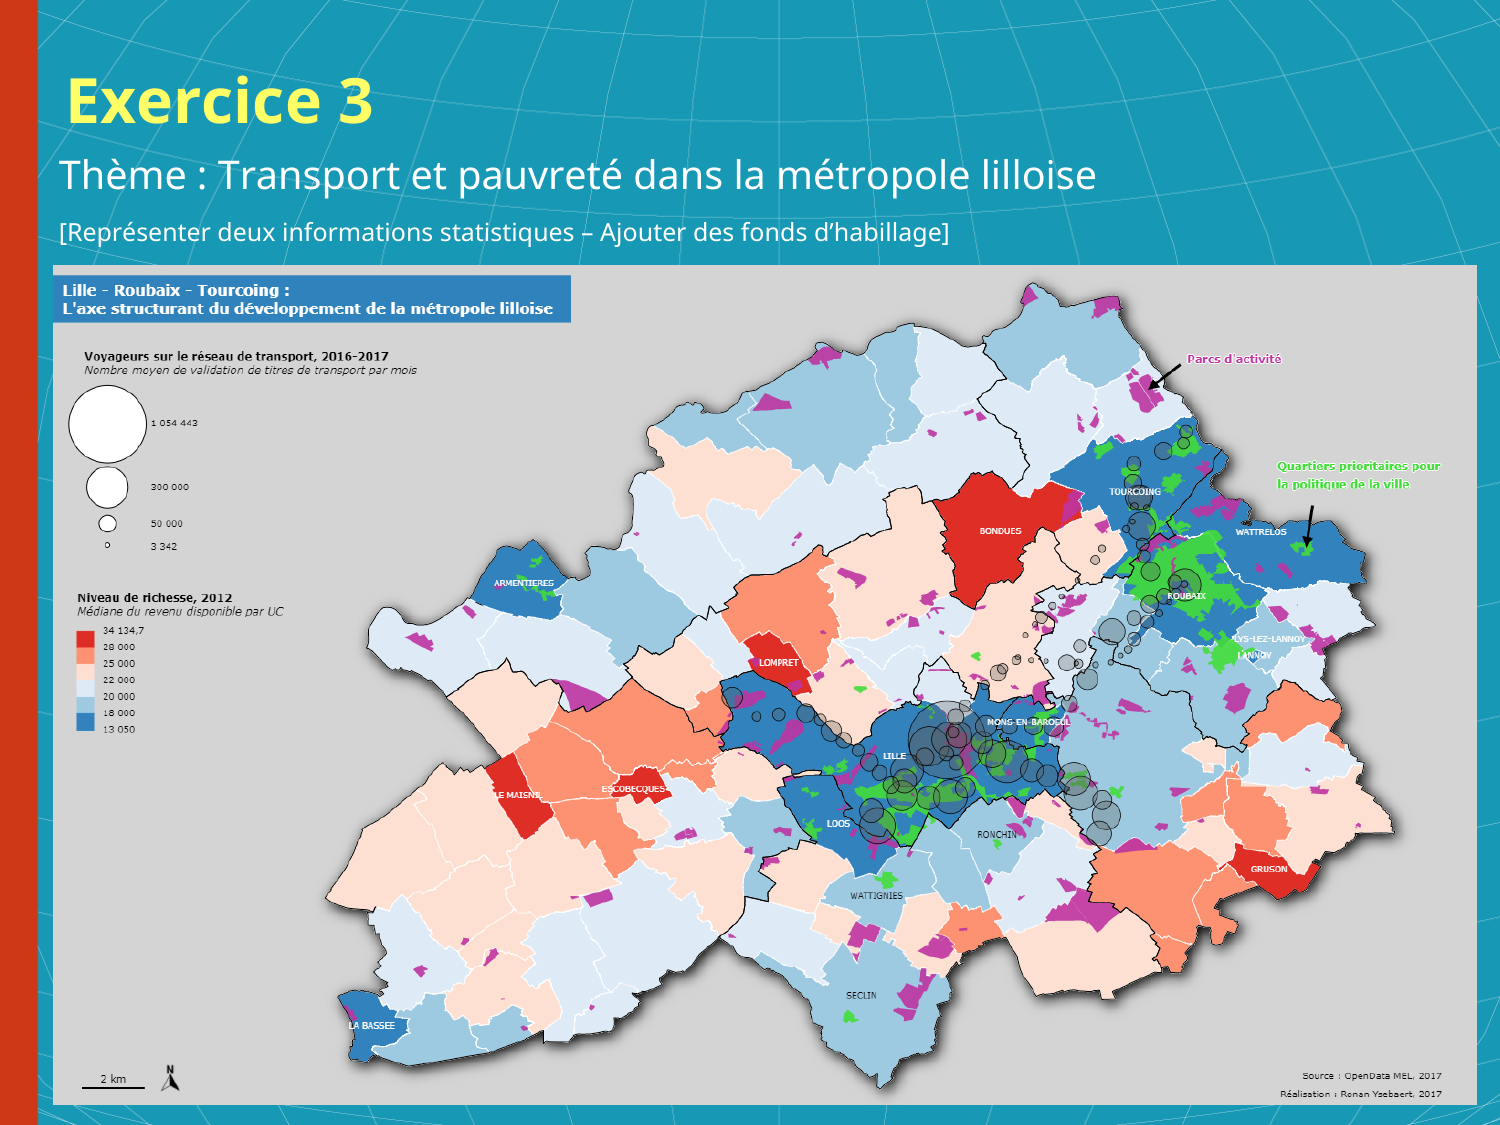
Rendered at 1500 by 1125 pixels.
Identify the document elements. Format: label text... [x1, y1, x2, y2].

list Thème : Transport et pauvreté dans la métropole lilloise [Représenter deux informations statistiques – Ajouter des fonds d’habillage] [59, 147, 1477, 265]
title Exercice 3 [65, 20, 1477, 147]
picture [0, 0, 1500, 1125]
